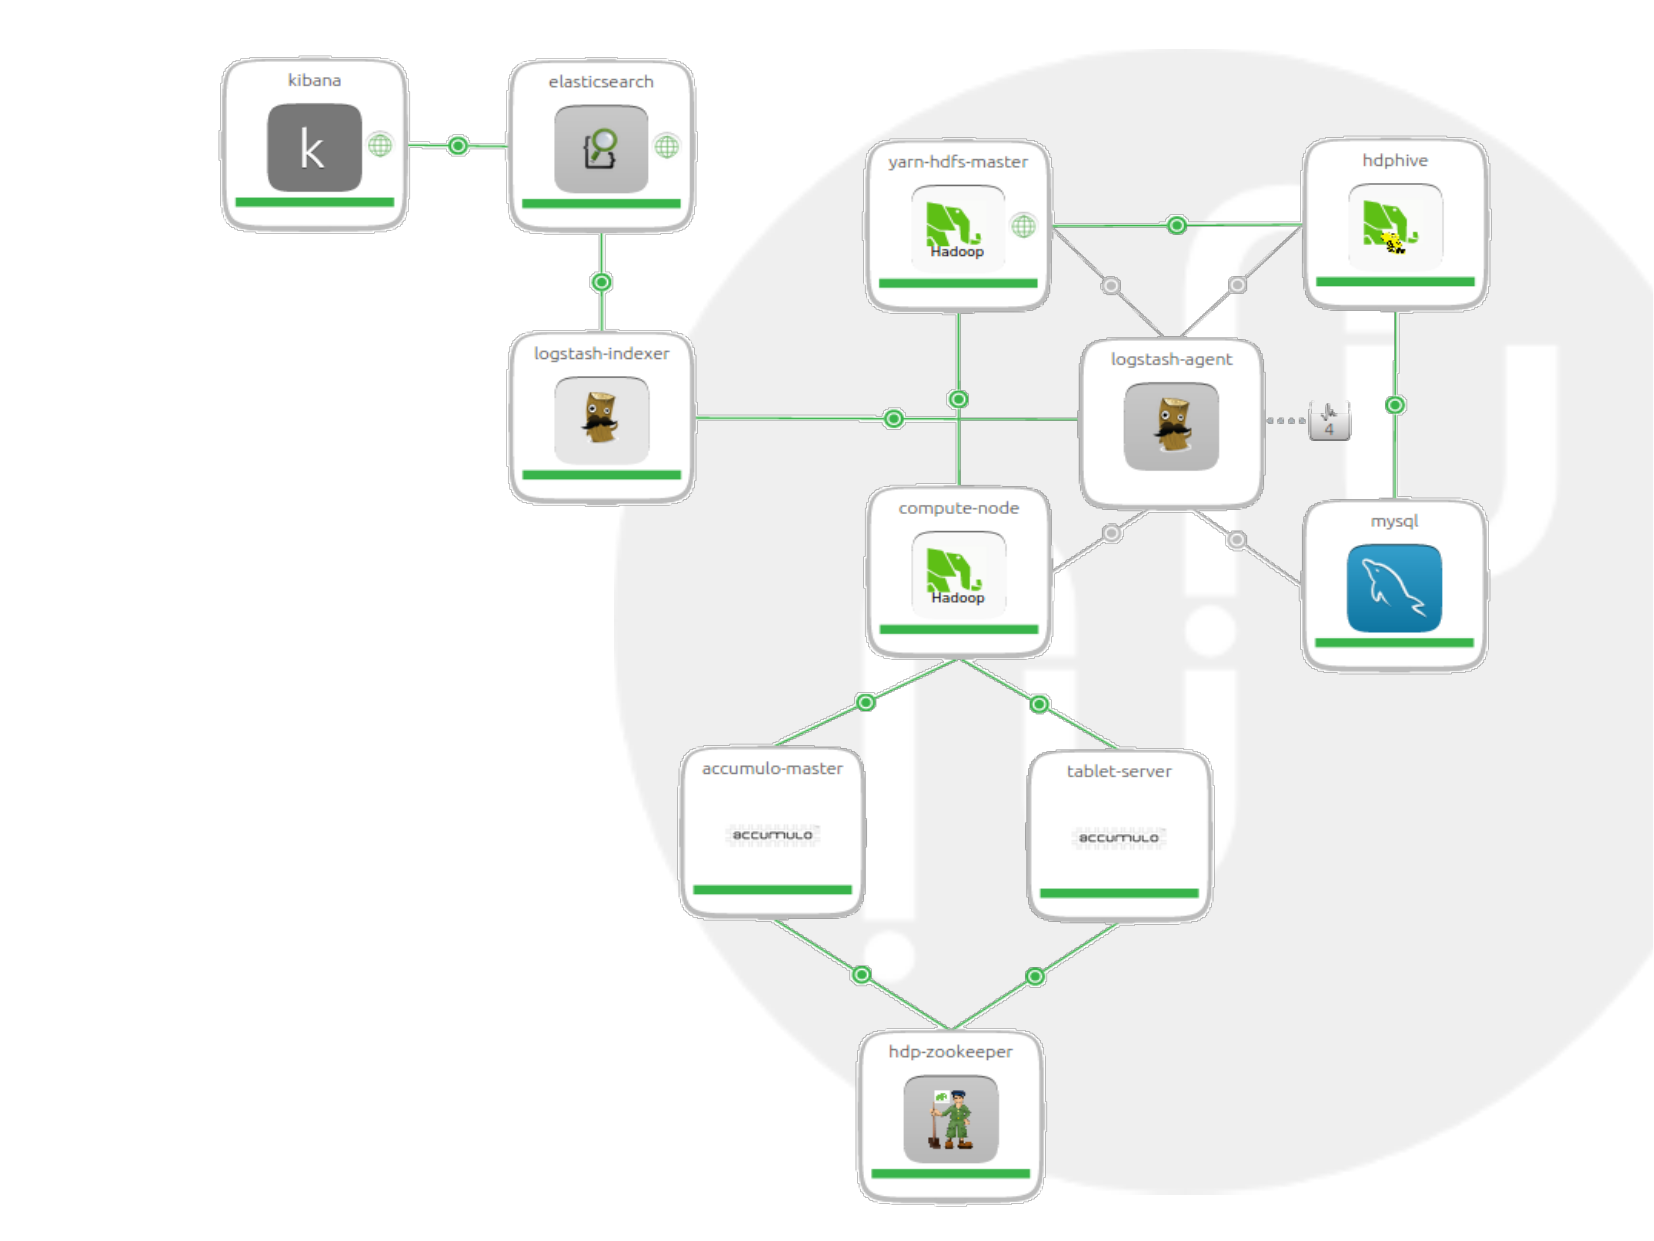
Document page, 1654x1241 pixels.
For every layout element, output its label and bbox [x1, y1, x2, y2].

picture [150, 49, 1654, 1216]
